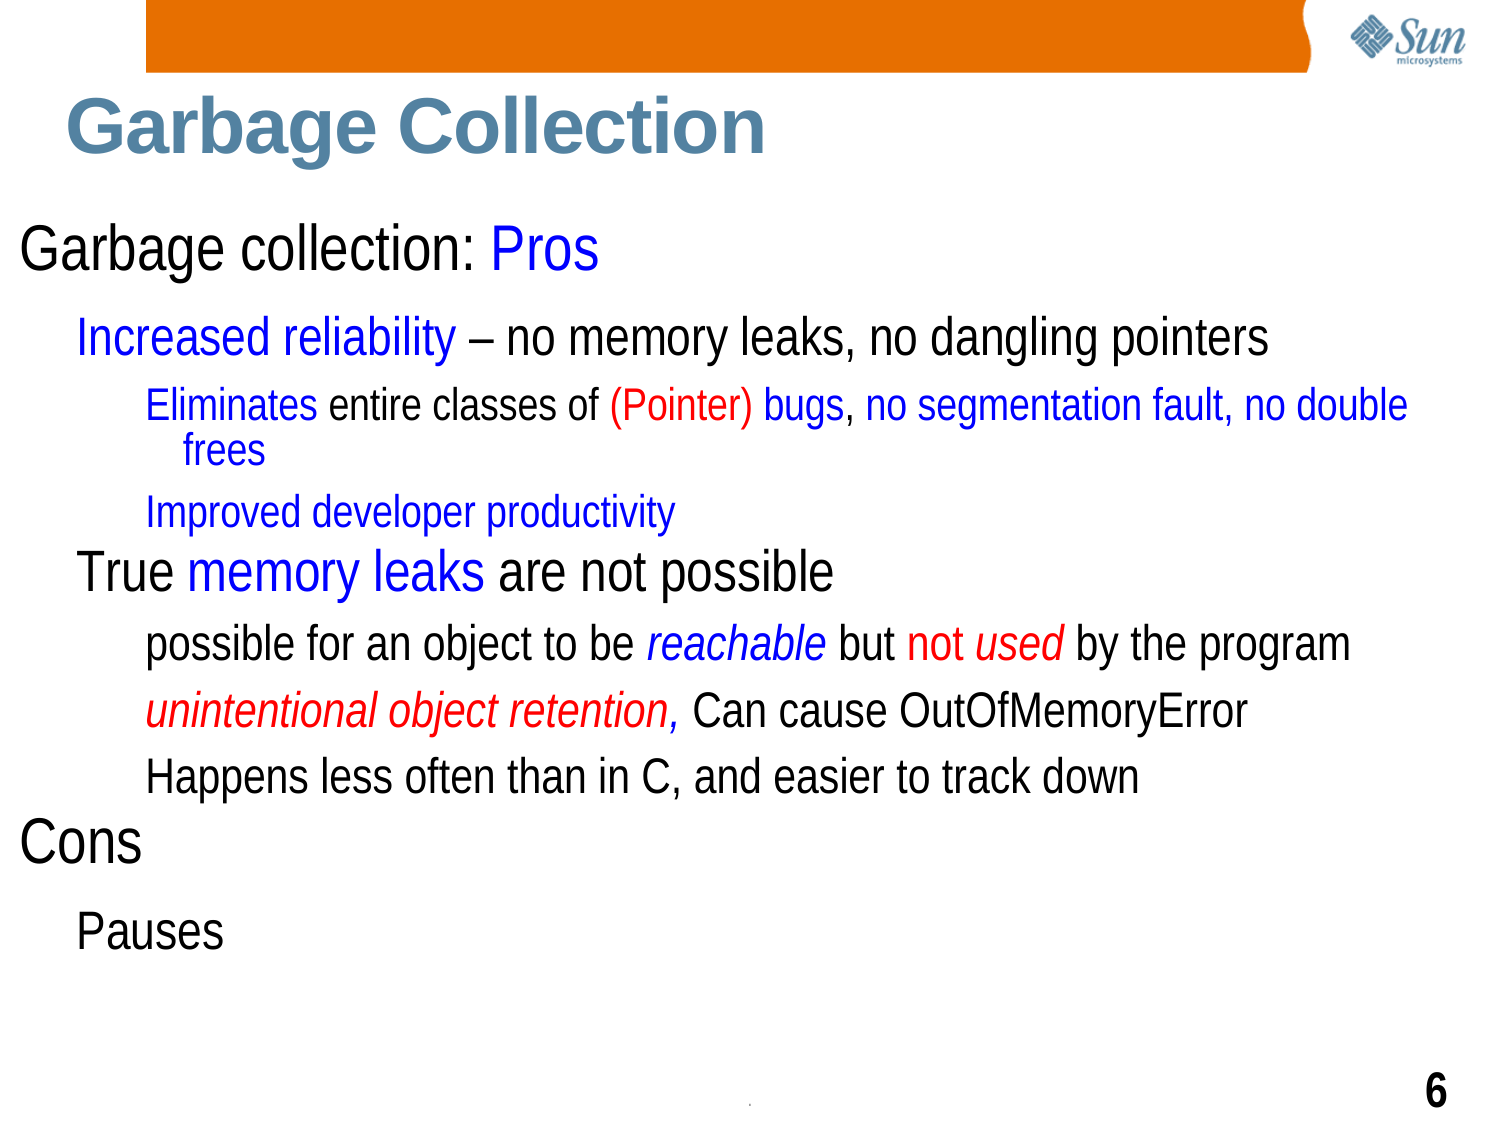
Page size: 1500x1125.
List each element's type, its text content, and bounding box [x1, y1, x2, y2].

list Garbage collection: Pros Increased reliability – no memory leaks, no dangling pointers Eliminates entire classes of (Pointer) bugs, no segmentation fault, no double frees Improved developer productivity True memory leaks are not possible possible for an object to be reachable but not used by the program unintentional object retention, Can cause OutOfMemoryError Happens less often than in C, and easier to track down Cons Pauses [0, 209, 1500, 961]
title Garbage Collection [65, 90, 1428, 195]
picture [146, 0, 1500, 75]
